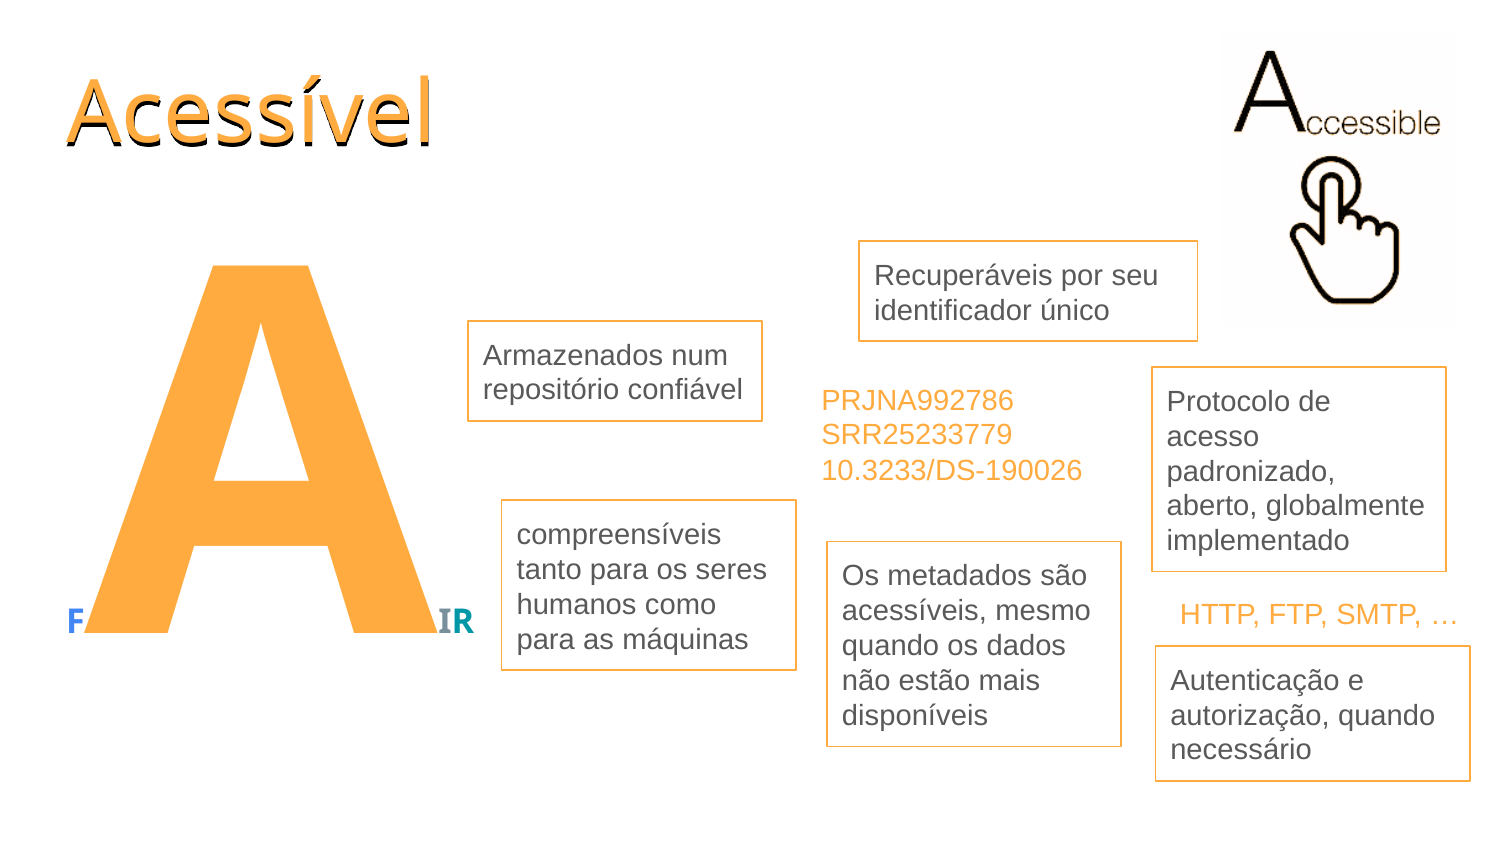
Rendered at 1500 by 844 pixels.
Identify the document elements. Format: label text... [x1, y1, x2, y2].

picture [1222, 30, 1457, 327]
text_box HTTP, FTP, SMTP, … [1165, 580, 1480, 623]
text_box Armazenados num repositório confiável [467, 320, 763, 421]
title FAIR [51, 179, 492, 775]
text_box compreensíveis tanto para os seres humanos como para as máquinas [501, 500, 796, 671]
text_box PRJNA992786 SRR25233779 10.3233/DS-190026 [806, 365, 1130, 462]
title Acessível [51, 40, 1222, 179]
text_box Protocolo de acesso padronizado, aberto, globalmente implementado [1151, 366, 1446, 572]
text_box Os metadados são acessíveis, mesmo quando os dados não estão mais disponíveis [826, 541, 1121, 747]
text_box Autenticação e autorização, quando necessário [1155, 645, 1471, 781]
text_box Recuperáveis por seu identificador único [859, 241, 1198, 342]
